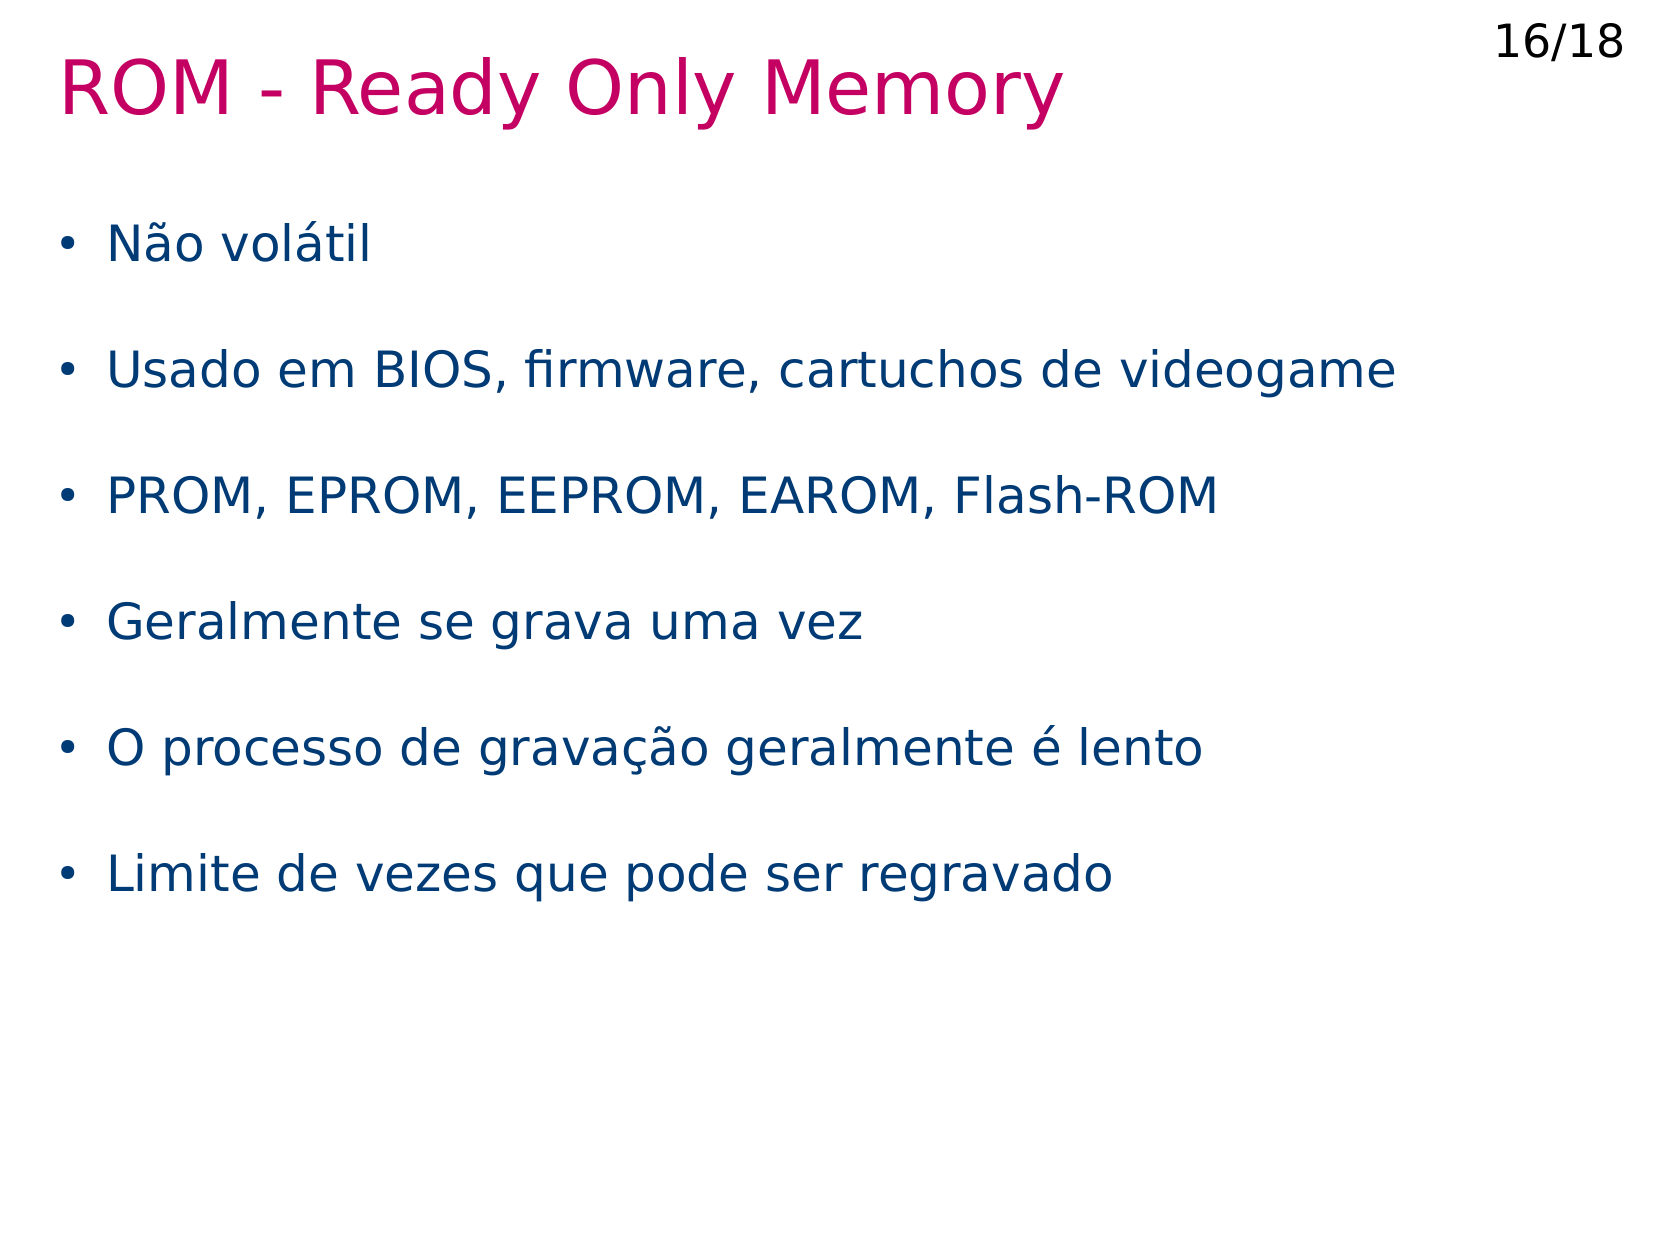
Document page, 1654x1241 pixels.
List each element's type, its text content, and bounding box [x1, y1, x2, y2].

title ROM - Ready Only Memory [59, 29, 1625, 148]
list Não volátil Usado em BIOS, firmware, cartuchos de videogame PROM, EPROM, EEPROM, EAROM, Flash-ROM Geralmente se grava uma vez O processo de gravação geralmente é lento Limite de vezes que pode ser regravado [59, 206, 1625, 1211]
